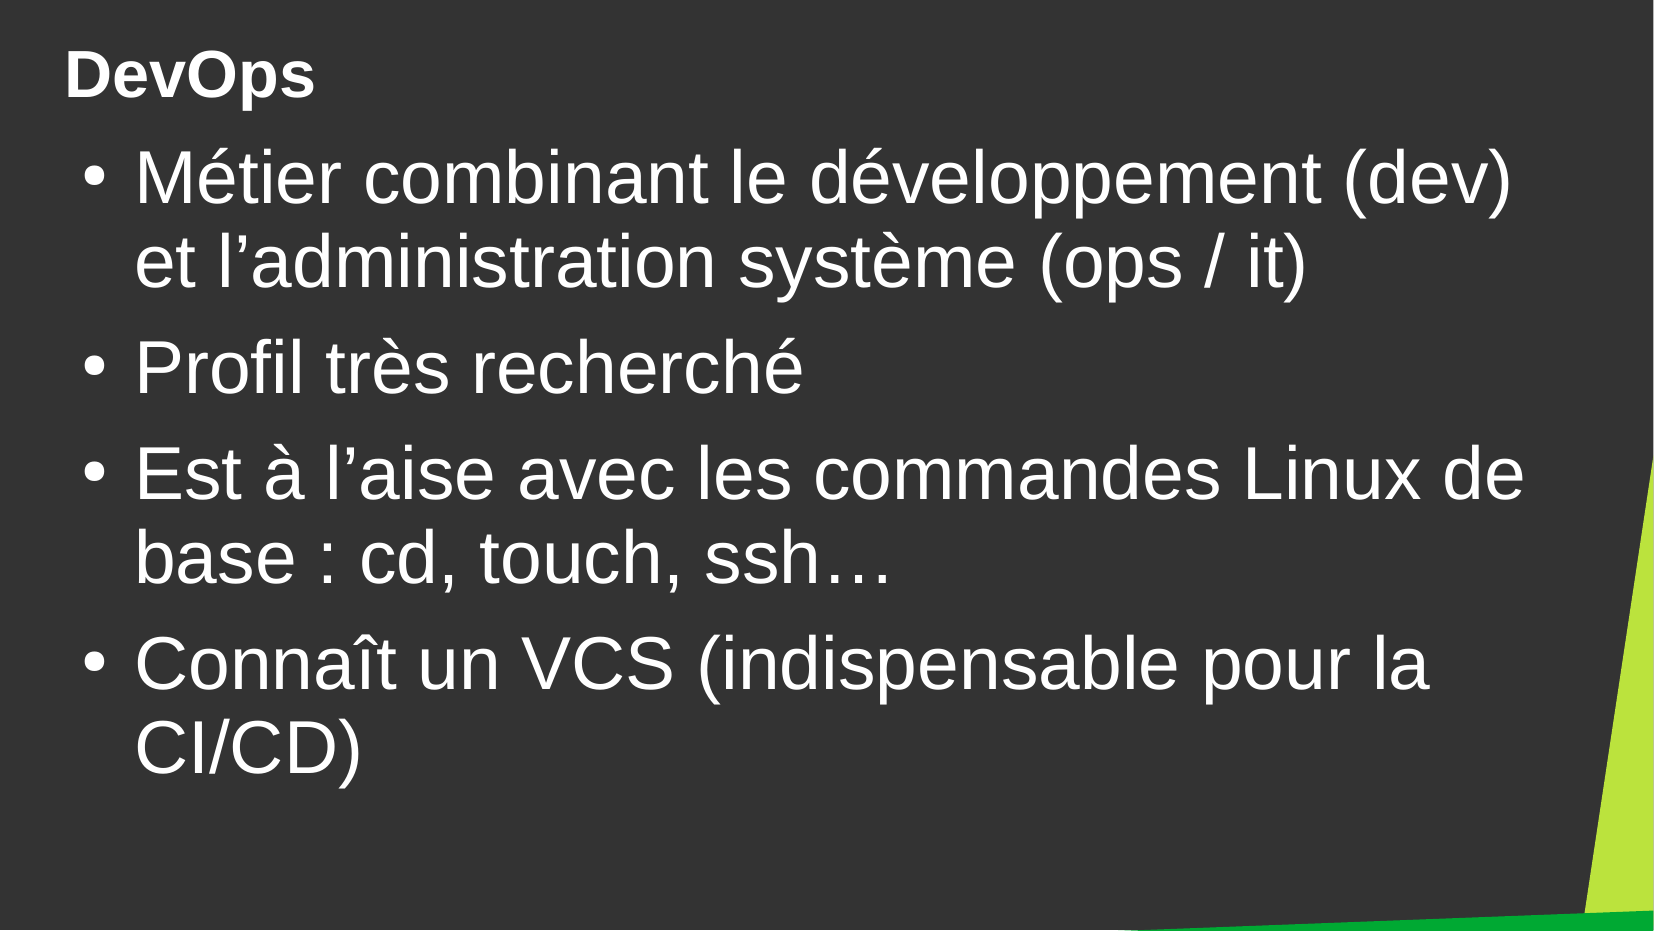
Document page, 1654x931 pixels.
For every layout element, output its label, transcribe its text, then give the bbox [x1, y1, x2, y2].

text_box [1118, 451, 1654, 931]
title DevOps [64, 37, 1388, 115]
list Métier combinant le développement (dev) et l’administration système (ops / it) Profil très recherché Est à l’aise avec les commandes Linux de base : cd, touch, ssh… Connaît un VCS (indispensable pour la CI/CD) [63, 135, 1542, 839]
